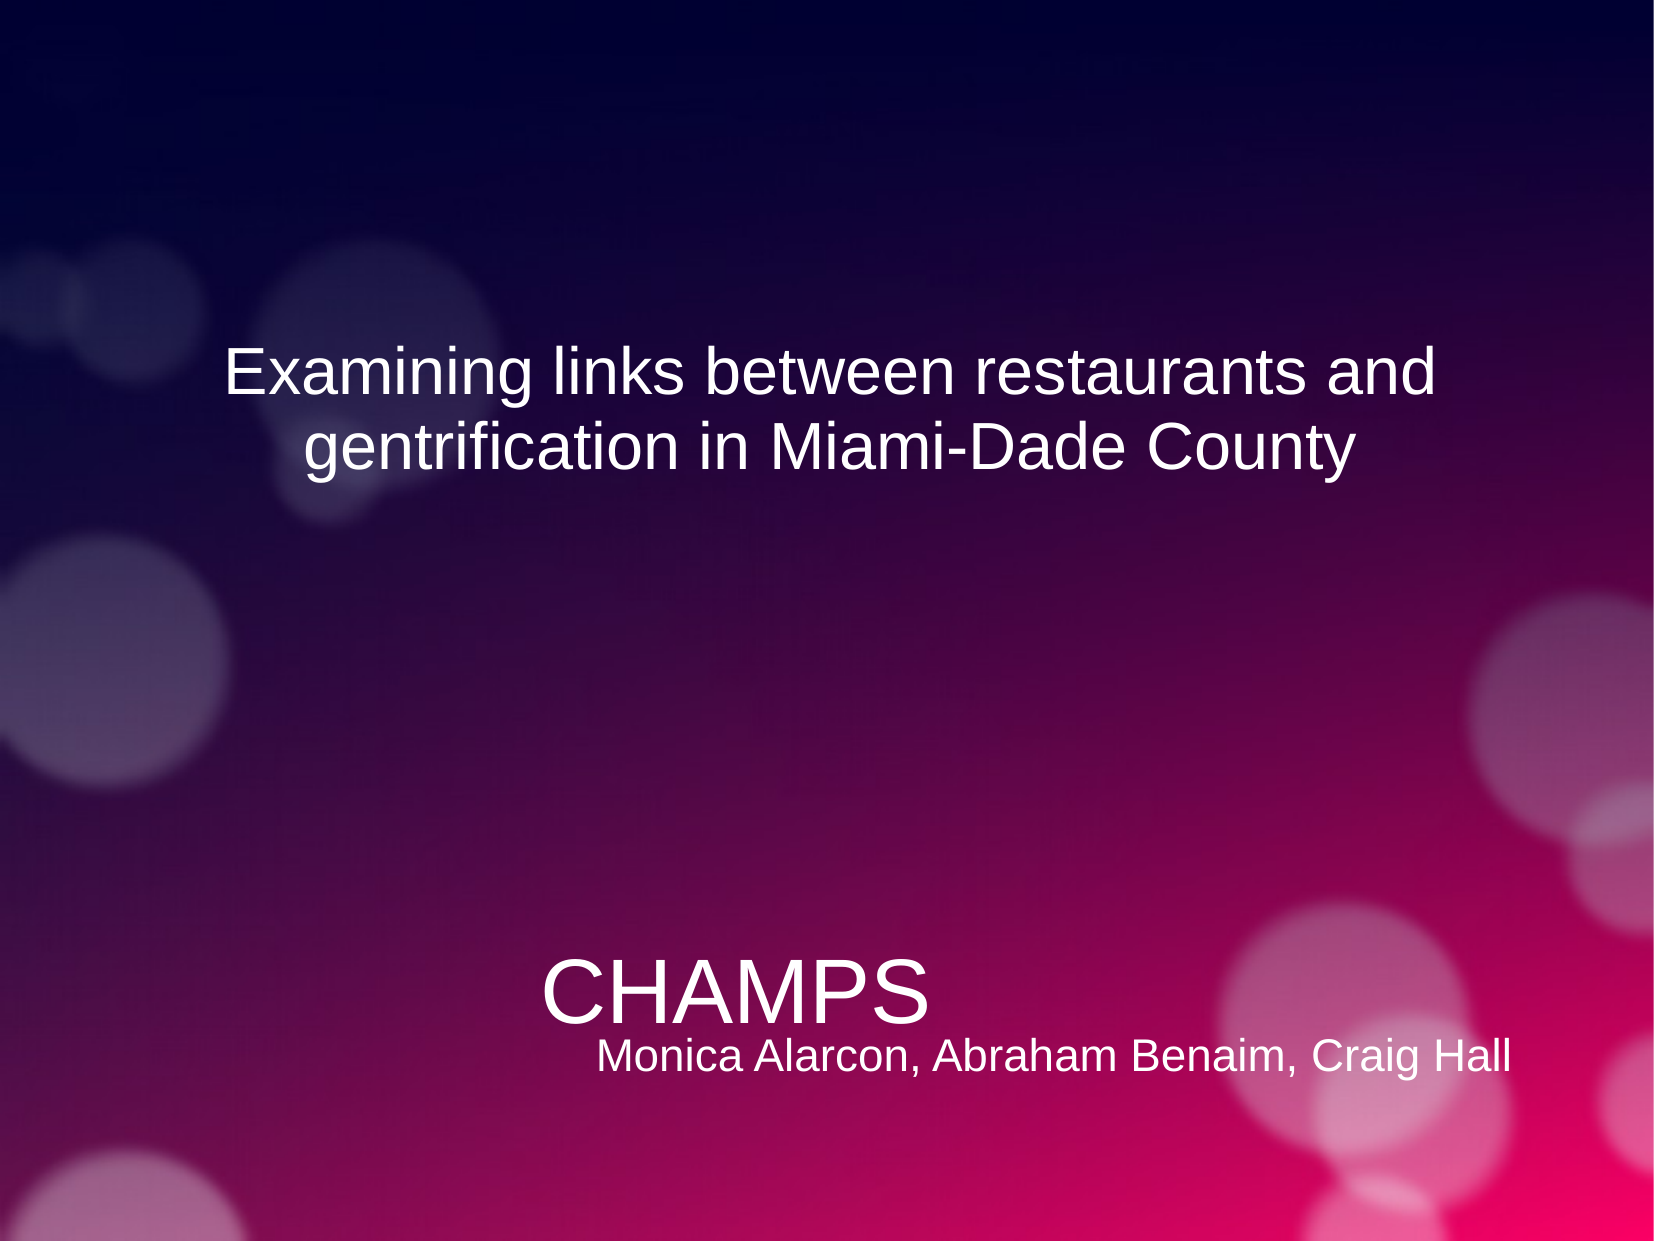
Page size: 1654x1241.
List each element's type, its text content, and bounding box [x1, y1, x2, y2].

title Monica Alarcon, Abraham Benaim, Craig Hall [595, 990, 1571, 1123]
picture [0, 0, 1654, 1241]
subtitle Examining links between restaurants and gentrification in Miami-Dade County [86, 187, 1576, 631]
title CHAMPS [540, 887, 953, 1096]
